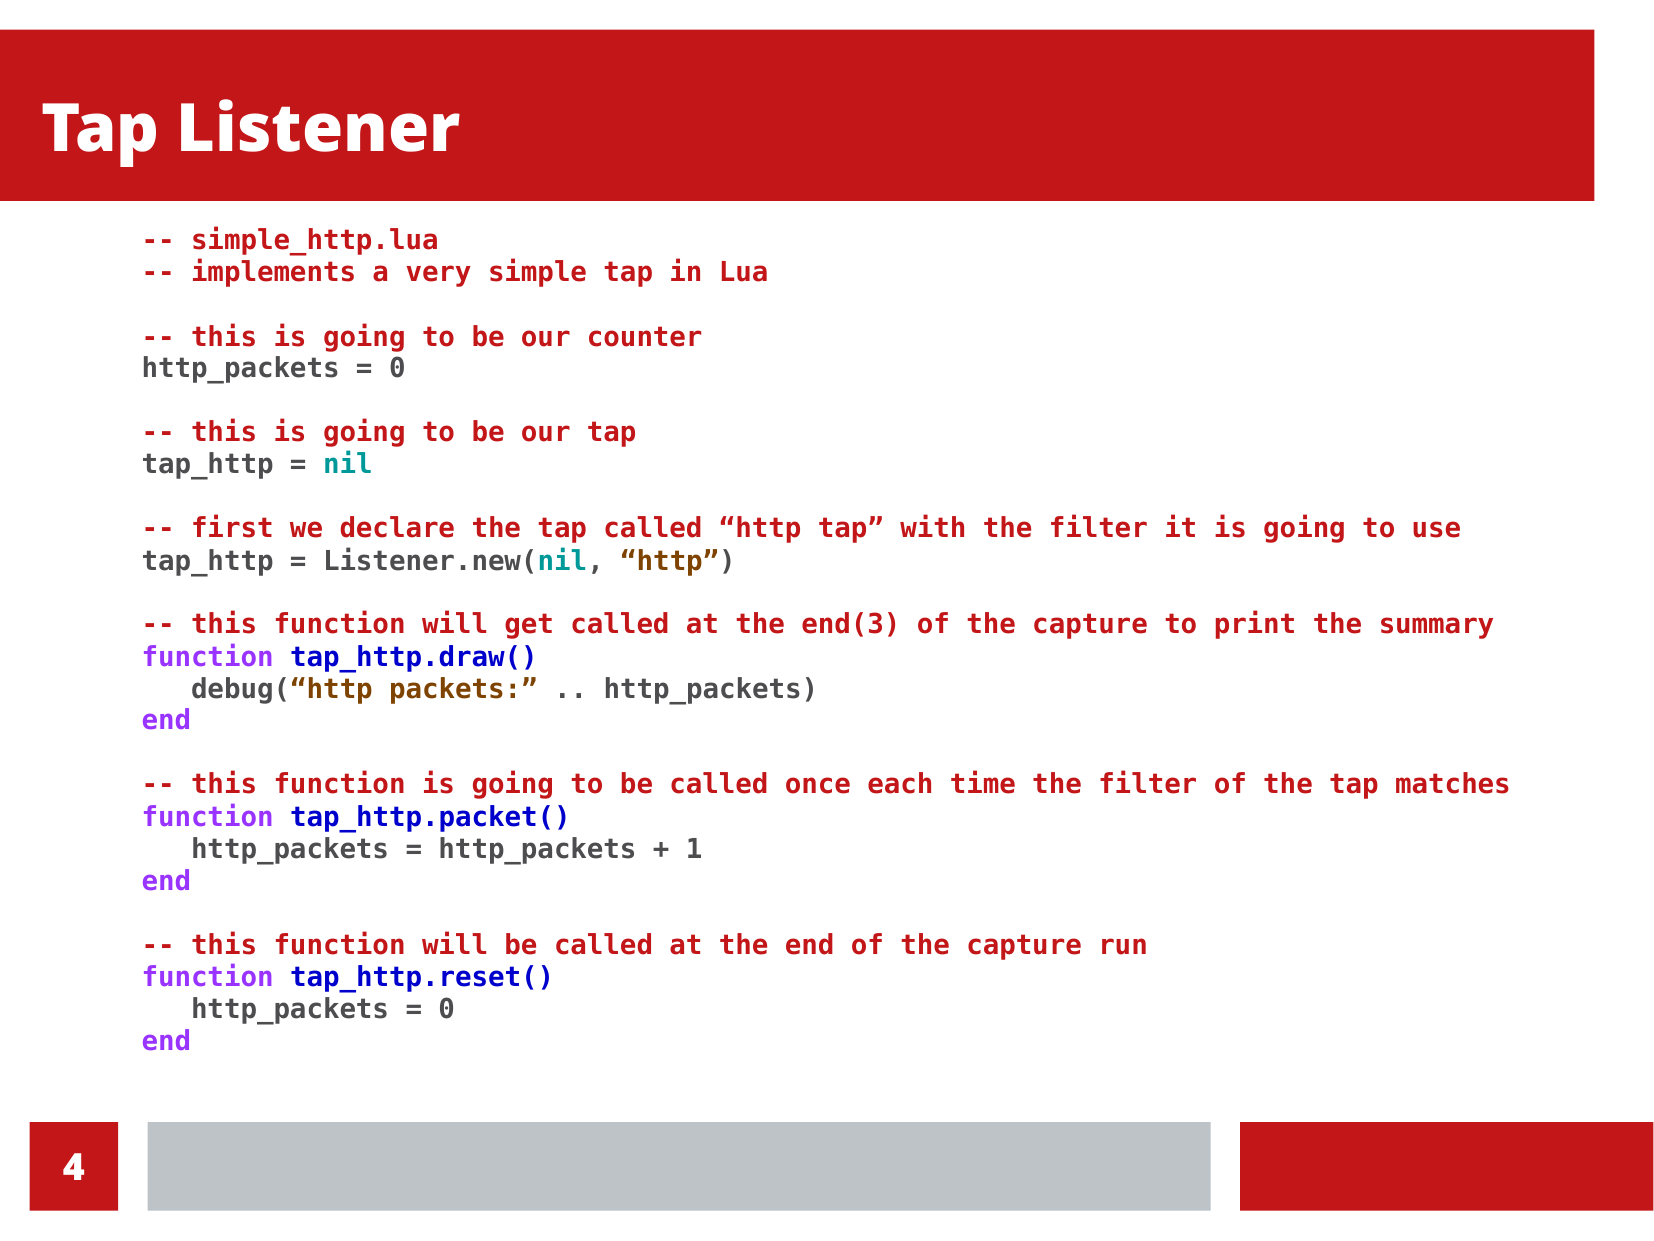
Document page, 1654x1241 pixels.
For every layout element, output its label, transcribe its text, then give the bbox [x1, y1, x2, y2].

title Tap Listener [41, 53, 1577, 172]
list -- simple_http.lua -- implements a very simple tap in Lua -- this is going to be our counter http_packets = 0 -- this is going to be our tap tap_http = nil -- first we declare the tap called “http tap” with the filter it is going to use tap_http = Listener.new(nil, “http”) -- this function will get called at the end(3) of the capture to print the summary function tap_http.draw() debug(“http packets:” .. http_packets) end -- this function is going to be called once each time the filter of the tap matches function tap_http.packet() http_packets = http_packets + 1 end -- this function will be called at the end of the capture run function tap_http.reset() http_packets = 0 end [141, 224, 1607, 1093]
